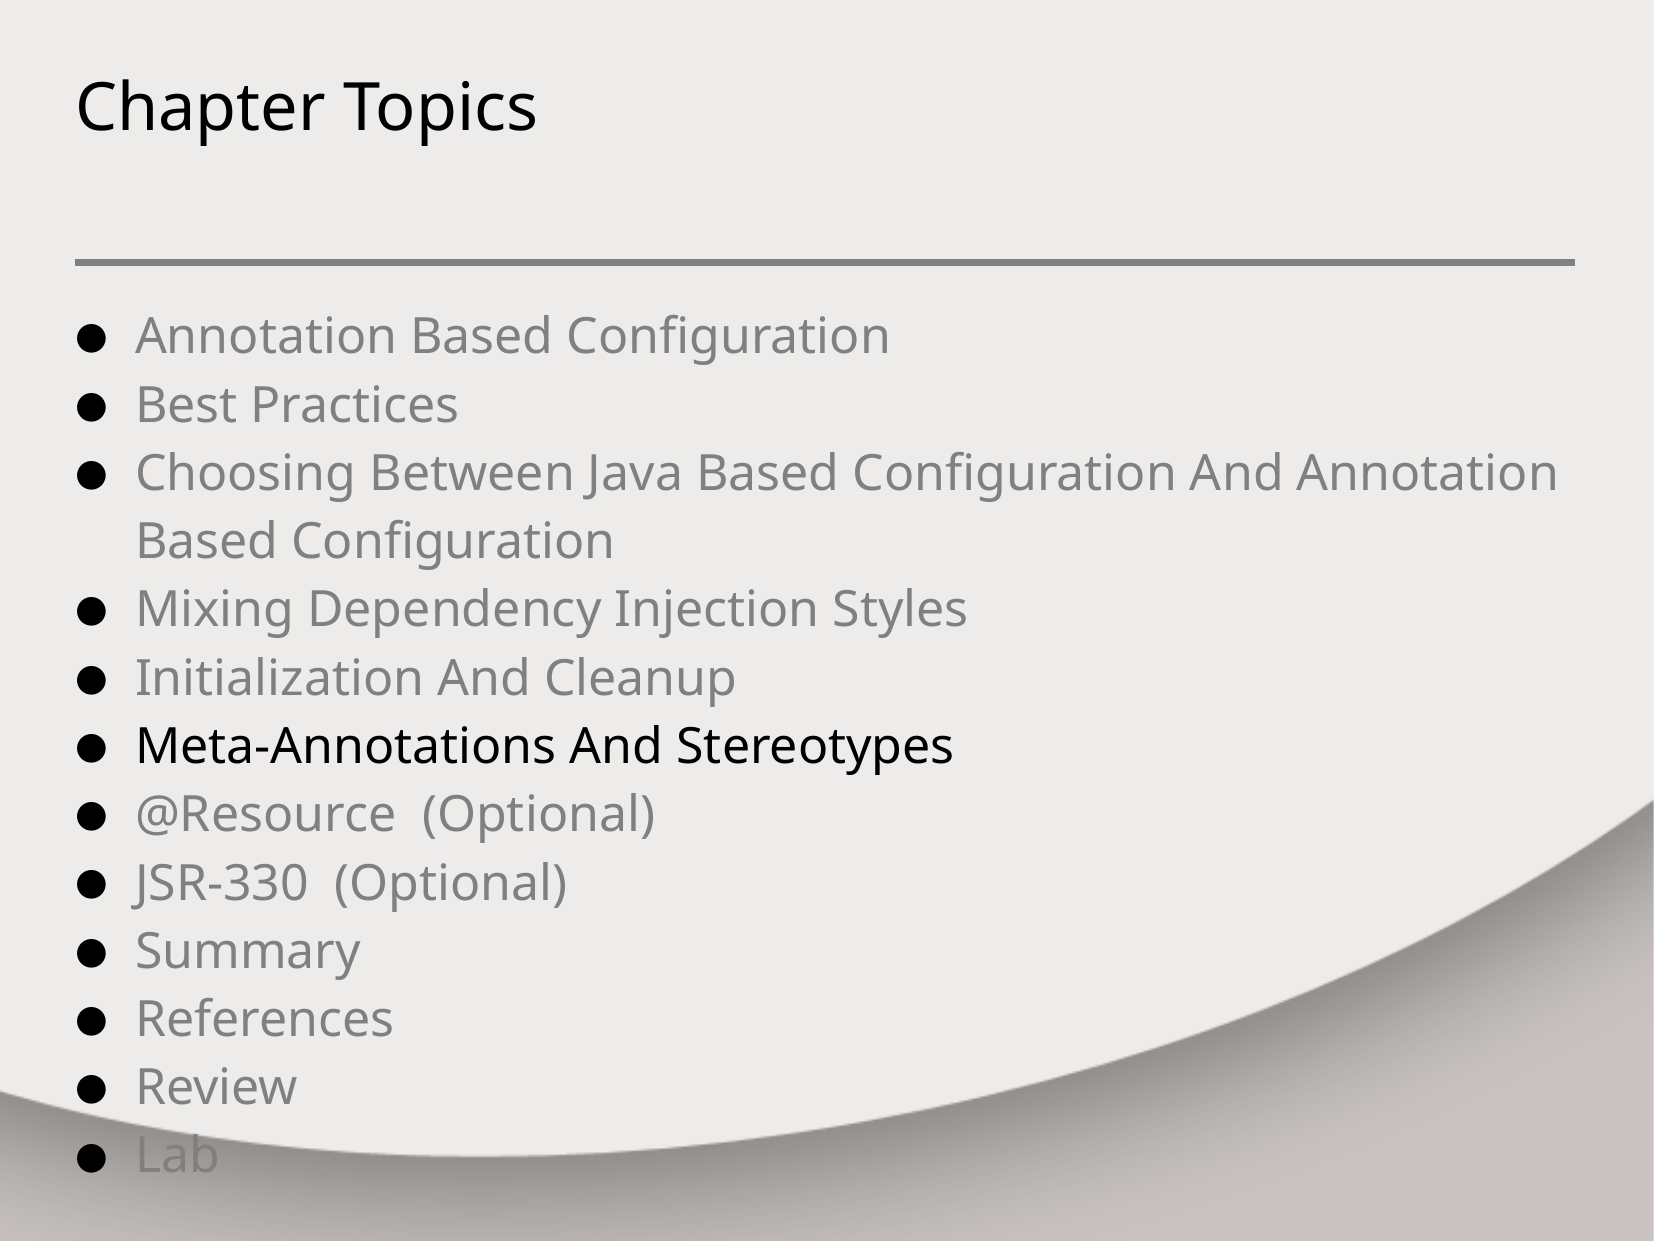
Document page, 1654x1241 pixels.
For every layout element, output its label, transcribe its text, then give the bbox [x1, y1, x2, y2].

list Annotation Based Configuration Best Practices Choosing Between Java Based Configuration And Annotation Based Configuration Mixing Dependency Injection Styles Initialization And Cleanup Meta-Annotations And Stereotypes @Resource (Optional) JSR-330 (Optional) Summary References Review Lab [75, 300, 1576, 1163]
picture [0, 0, 1654, 1241]
title Chapter Topics [75, 75, 1576, 226]
